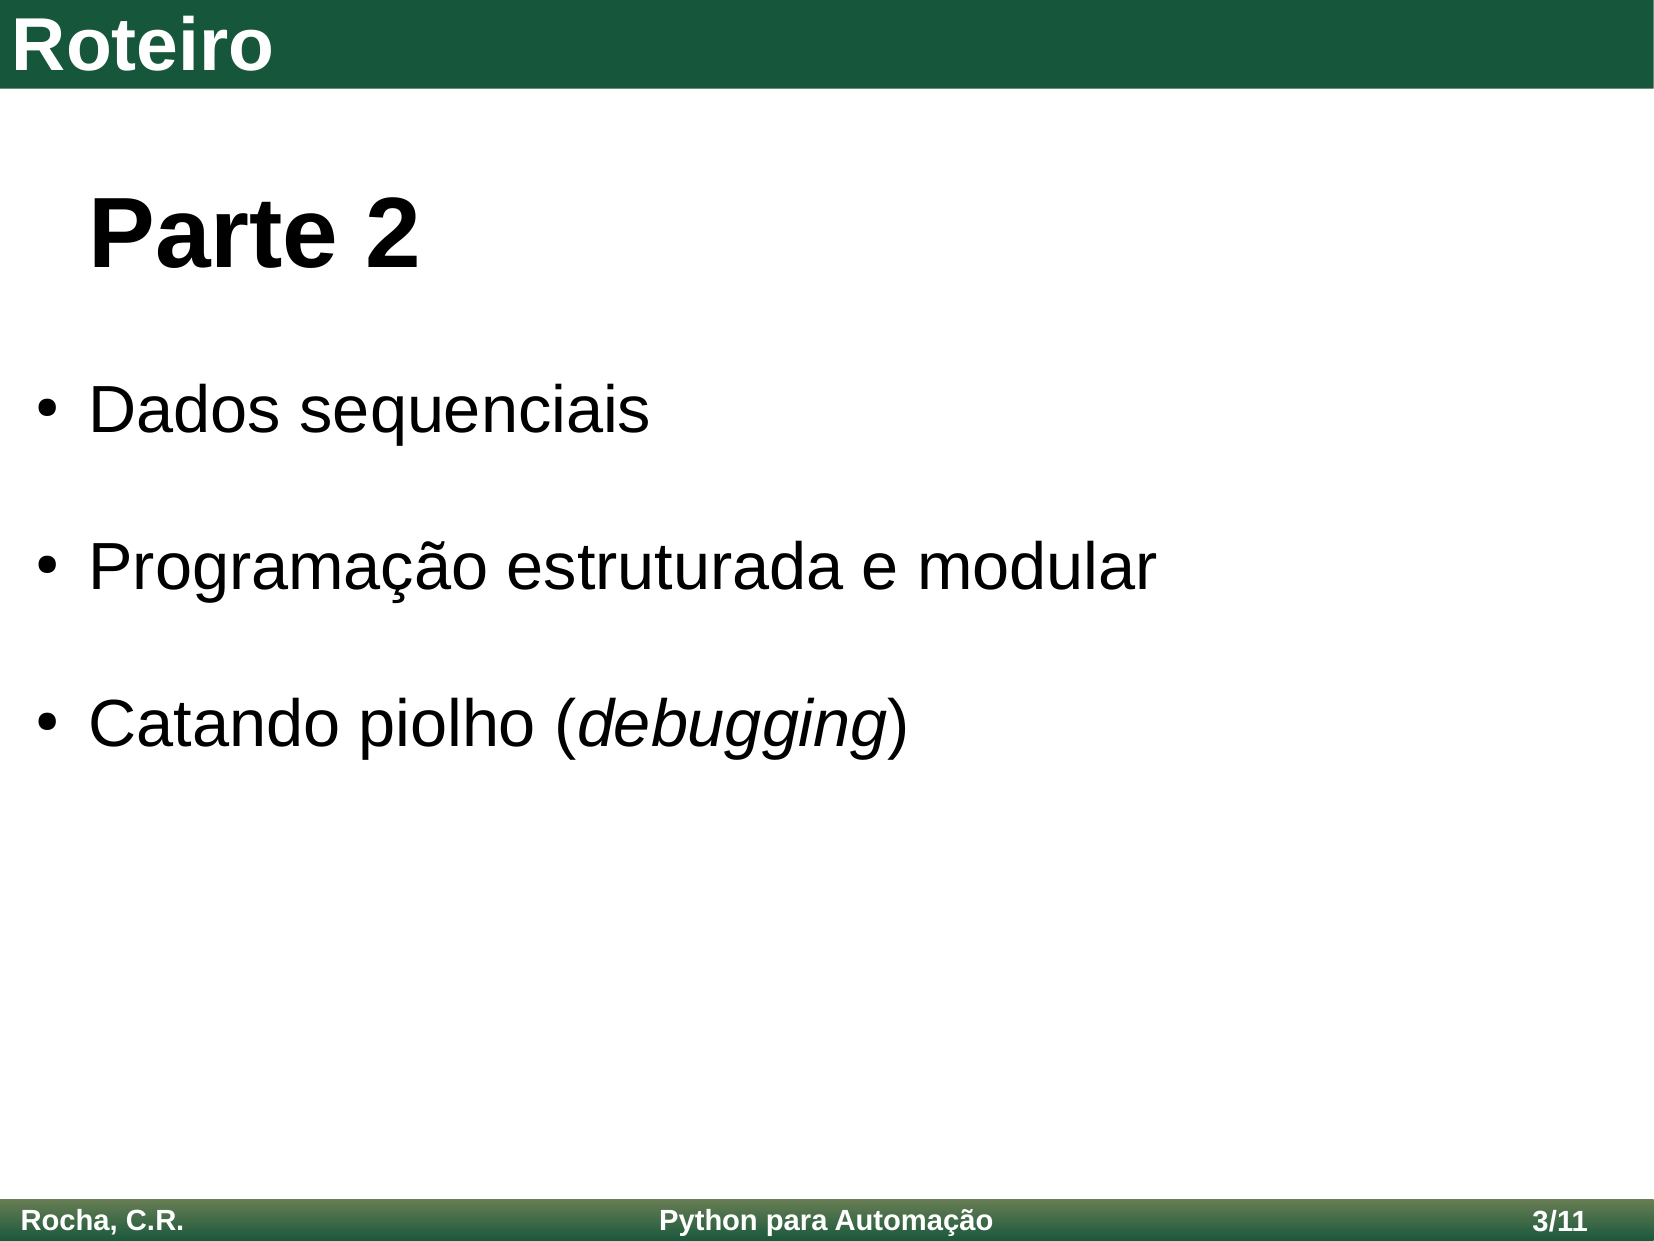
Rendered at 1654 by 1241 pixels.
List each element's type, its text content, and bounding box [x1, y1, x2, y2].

list Parte 2 Dados sequenciais Programação estruturada e modular Catando piolho (debugging) [17, 177, 1625, 1093]
title Roteiro [11, 0, 1625, 89]
